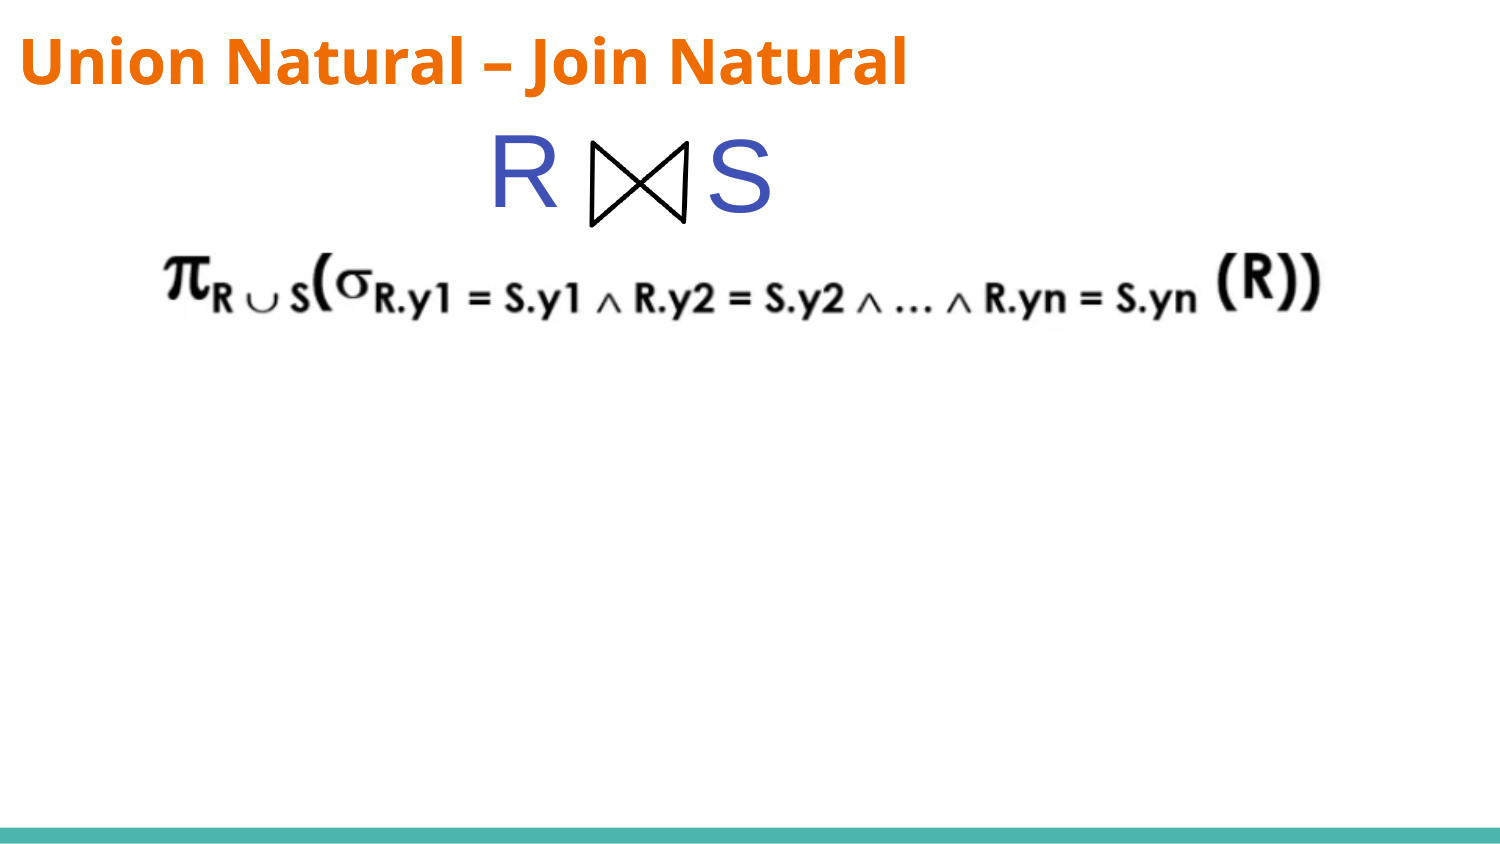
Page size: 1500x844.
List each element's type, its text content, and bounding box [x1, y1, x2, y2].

title Union Natural – Join Natural [4, 2, 1402, 119]
picture [153, 129, 1340, 334]
text_box S [690, 111, 833, 236]
text_box R [472, 119, 615, 236]
